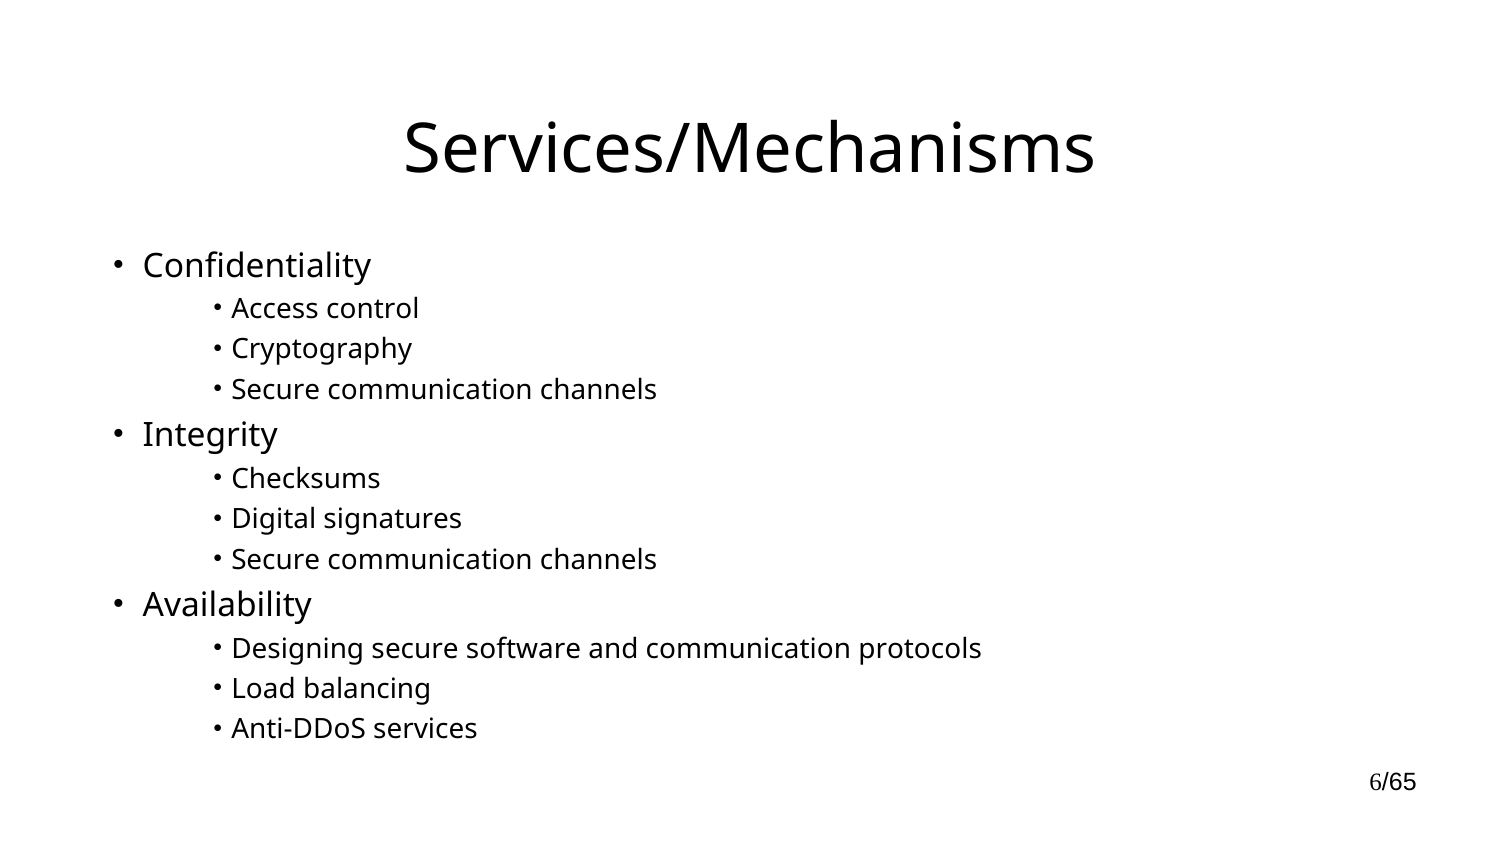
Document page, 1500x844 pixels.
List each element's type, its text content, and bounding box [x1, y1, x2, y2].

title Services/Mechanisms [112, 74, 1388, 216]
list Confidentiality Access control Cryptography Secure communication channels Integrity Checksums Digital signatures Secure communication channels Availability Designing secure software and communication protocols Load balancing Anti-DDoS services [112, 243, 1388, 753]
